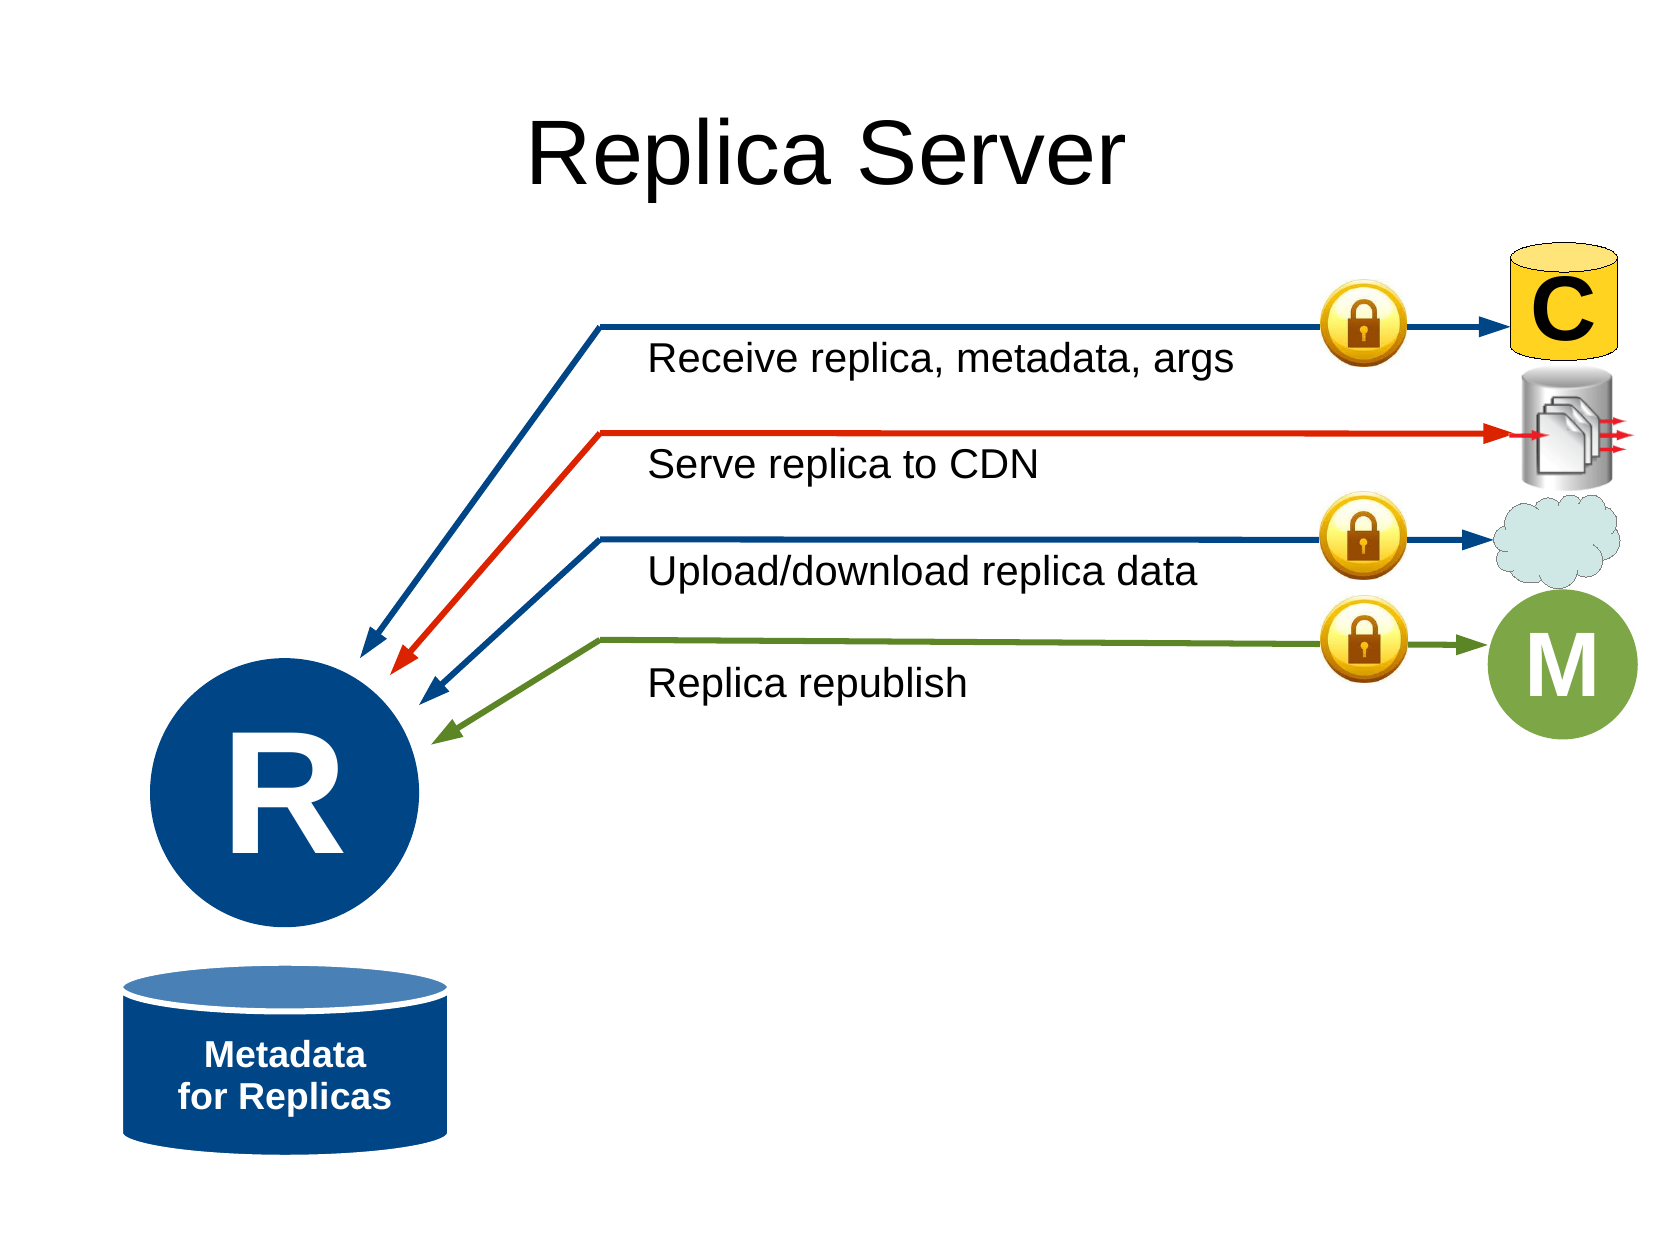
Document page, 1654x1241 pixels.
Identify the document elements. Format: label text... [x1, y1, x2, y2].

picture [1319, 491, 1407, 580]
text_box Republish /foo/bar [120, 962, 451, 1012]
text_box C [1510, 259, 1618, 361]
text_box Receive replica, metadata, args [597, 327, 1558, 389]
text_box R [150, 658, 420, 928]
picture [1320, 279, 1407, 367]
text_box Replica republish [597, 652, 1456, 714]
picture [1503, 365, 1641, 492]
text_box Upload/download replica data [597, 539, 1553, 602]
text_box M [1487, 589, 1638, 740]
text_box [1493, 495, 1621, 589]
text_box Metadata for Replicas [135, 1026, 436, 1126]
text_box [120, 988, 451, 1158]
title Replica Server [82, 49, 1571, 257]
text_box Serve replica to CDN [597, 433, 1558, 495]
picture [1320, 595, 1408, 683]
